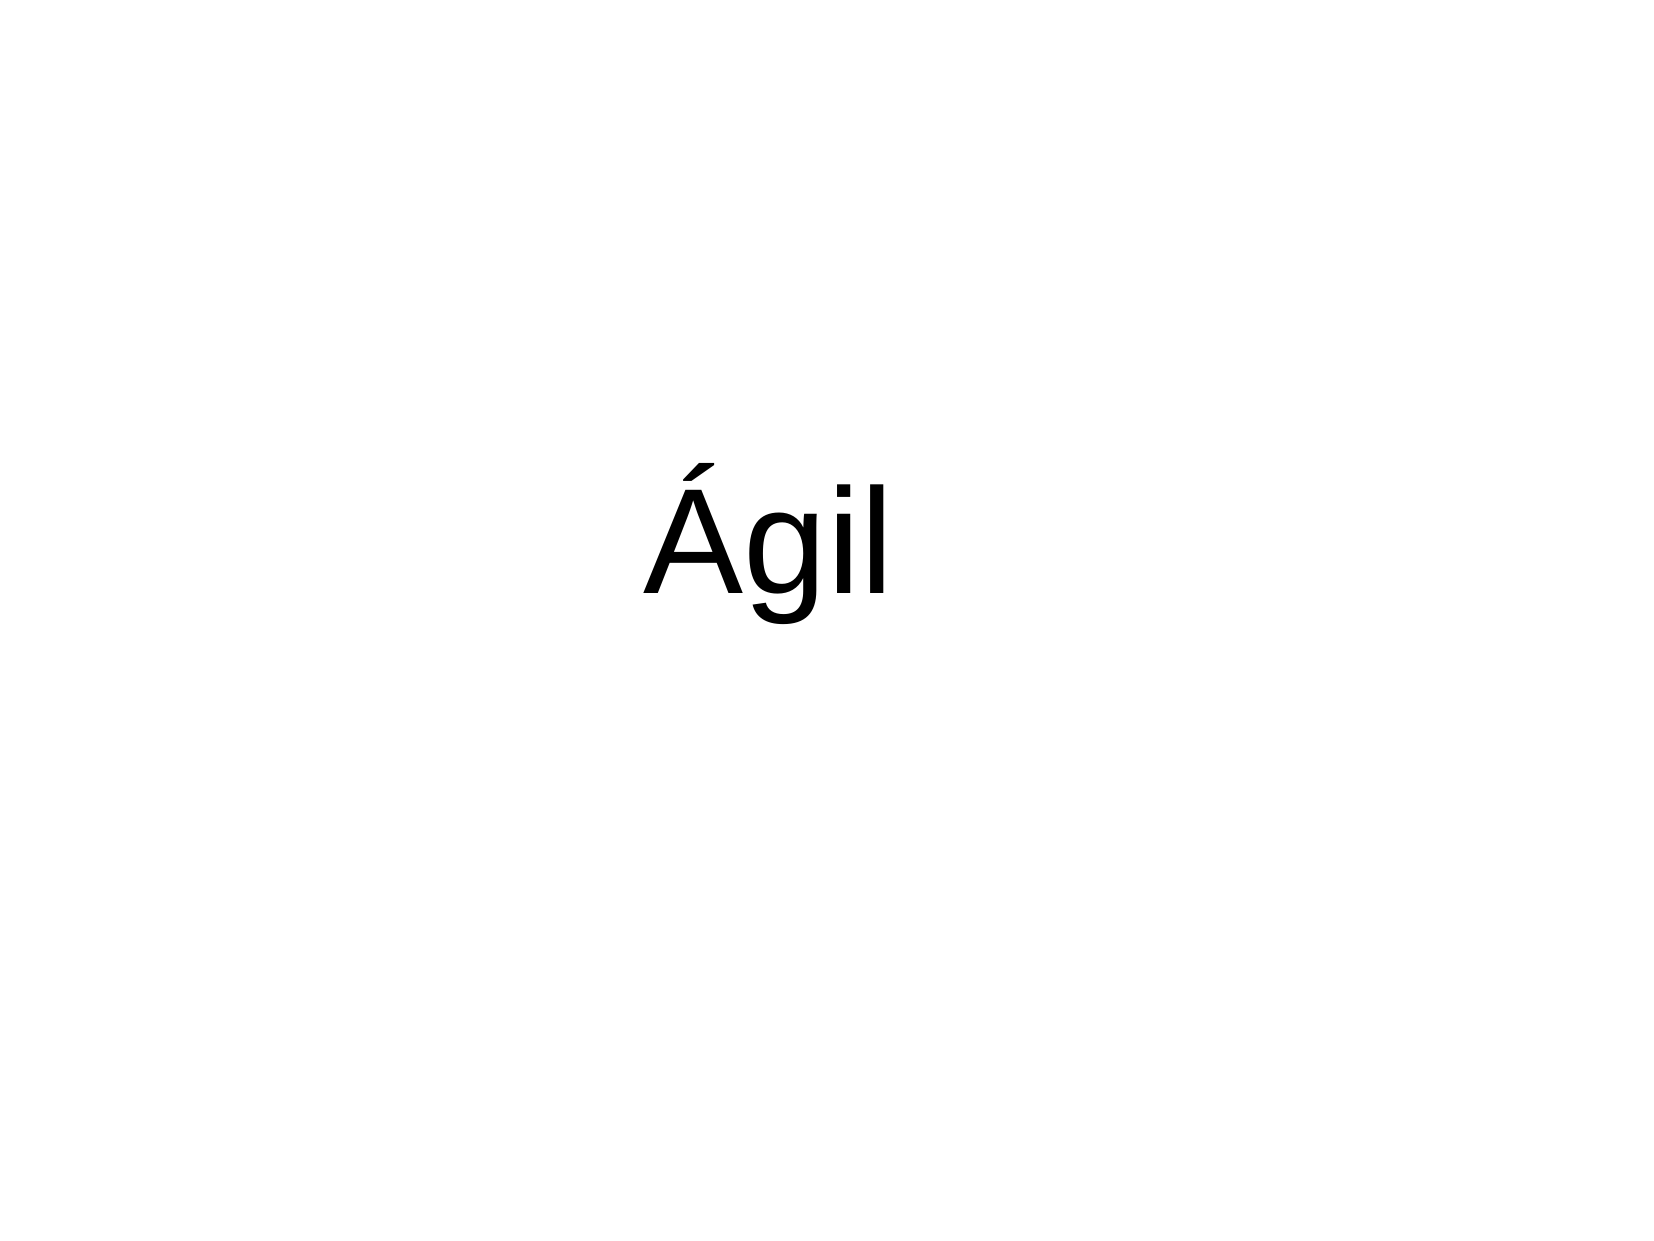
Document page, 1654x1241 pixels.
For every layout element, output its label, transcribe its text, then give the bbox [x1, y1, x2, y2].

text_box Ágil [337, 450, 1201, 633]
